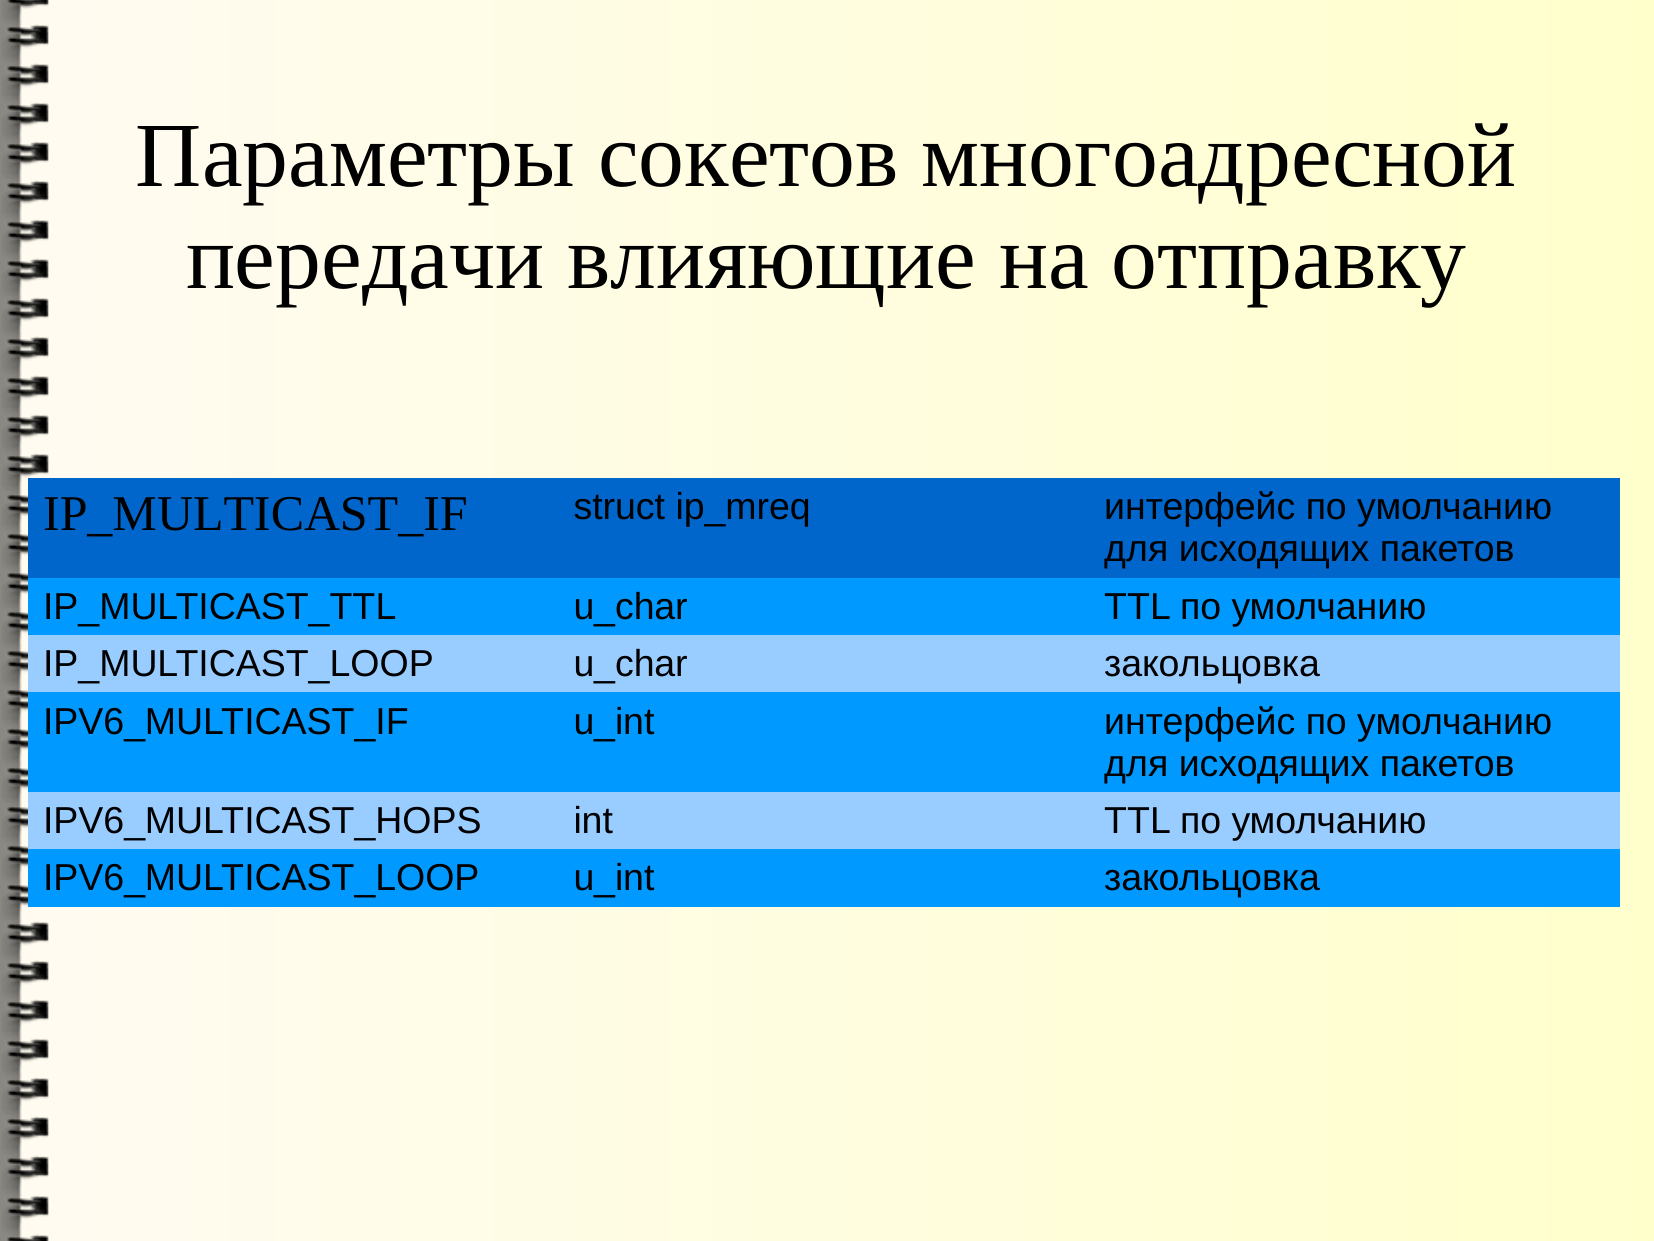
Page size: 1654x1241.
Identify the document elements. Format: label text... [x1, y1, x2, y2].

table_header интерфейс по умолчанию для исходящих пакетов [1089, 478, 1620, 578]
table_cell IPV6_MULTICAST_LOOP [28, 849, 559, 907]
table_cell закольцовка [1089, 849, 1620, 907]
table_cell u_int [559, 849, 1089, 907]
table_cell TTL по умолчанию [1089, 578, 1620, 635]
picture [0, 0, 1654, 1241]
table_cell IPV6_MULTICAST_IF [28, 692, 559, 792]
table_cell закольцовка [1089, 635, 1620, 692]
table_cell TTL по умолчанию [1089, 792, 1620, 849]
table_cell int [559, 792, 1089, 849]
table_cell u_char [559, 578, 1089, 635]
table_header IP_MULTICAST_IF [28, 478, 559, 578]
table_cell u_int [559, 692, 1089, 792]
table_cell IP_MULTICAST_TTL [28, 578, 559, 635]
table_cell u_char [559, 635, 1089, 692]
table_cell IPV6_MULTICAST_HOPS [28, 792, 559, 849]
table_header struct ip_mreq [559, 478, 1089, 578]
title Параметры сокетов многоадресной передачи влияющие на отправку [121, 102, 1534, 311]
table_cell IP_MULTICAST_LOOP [28, 635, 559, 692]
table_cell интерфейс по умолчанию для исходящих пакетов [1089, 692, 1620, 792]
